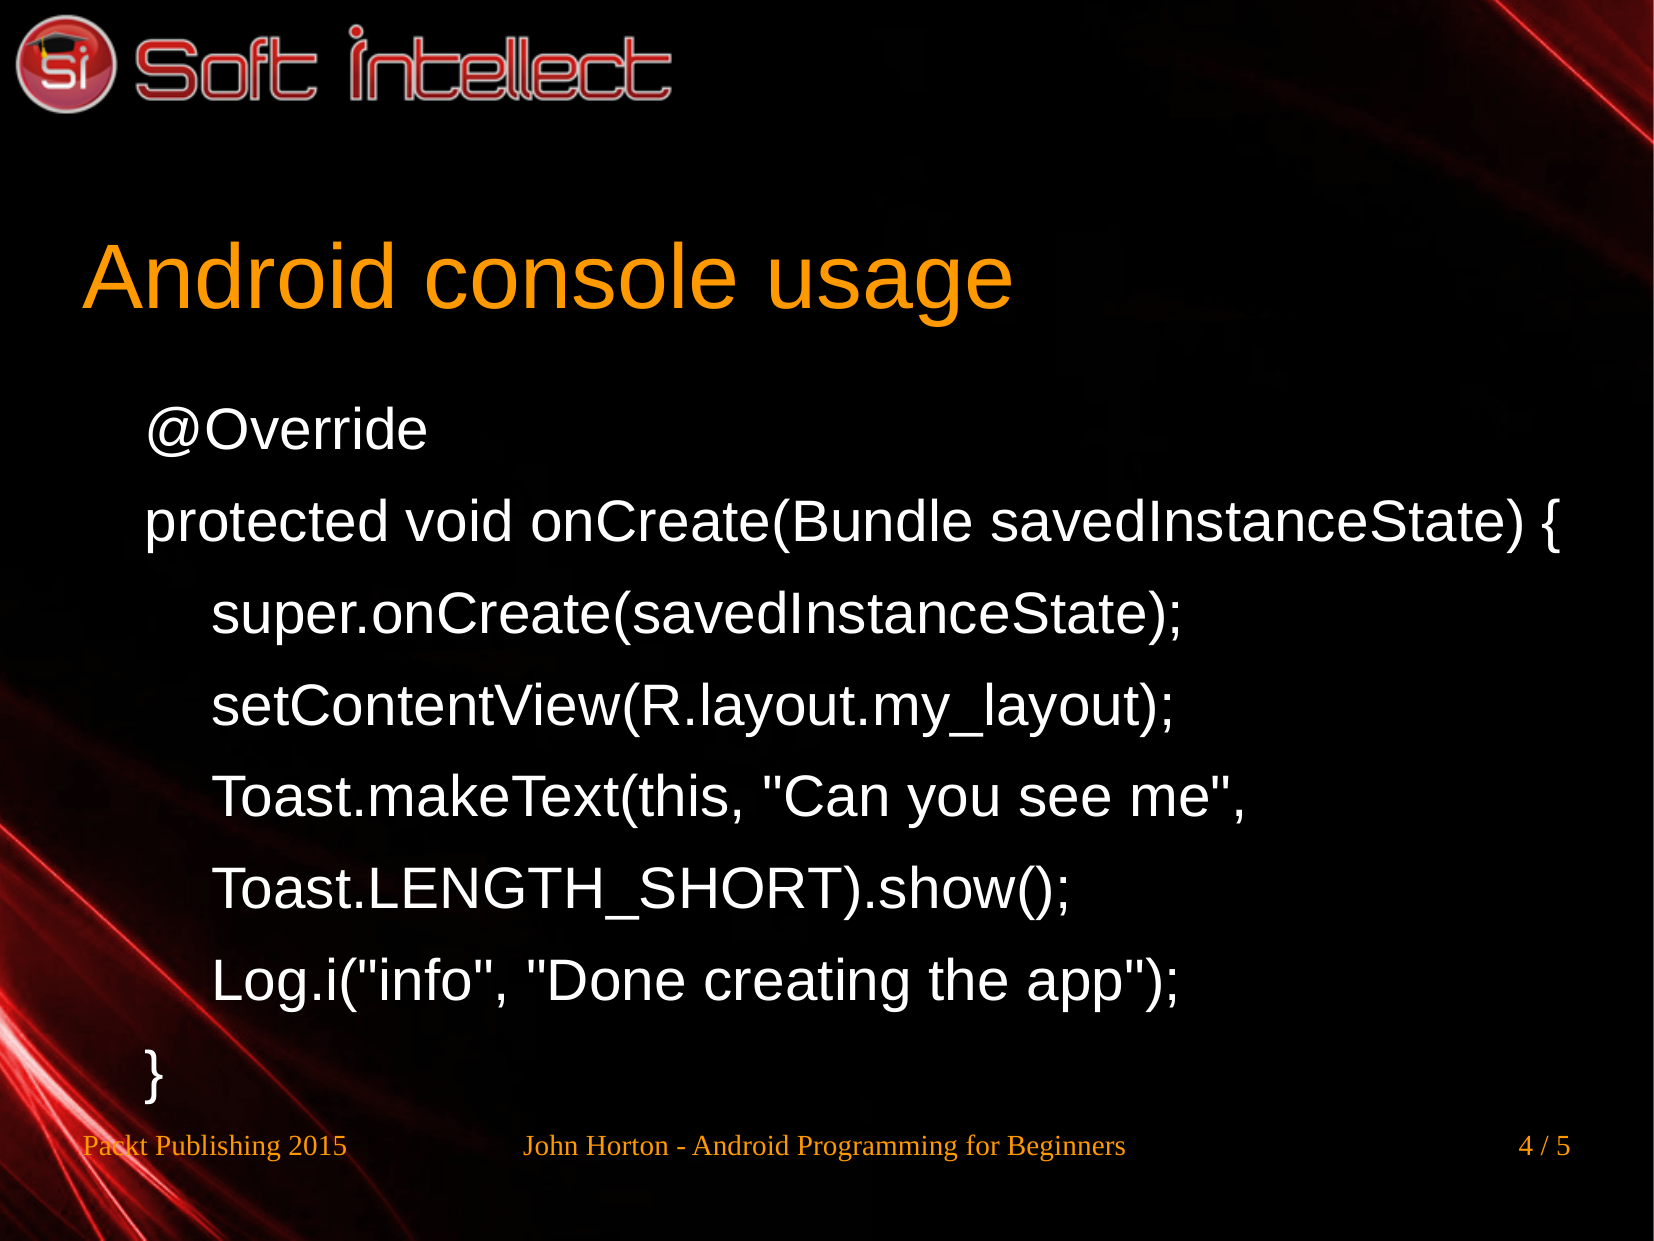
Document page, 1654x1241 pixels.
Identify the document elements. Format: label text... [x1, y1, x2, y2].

title Android console usage [82, 173, 1571, 381]
picture [0, 0, 1654, 1241]
list @Override protected void onCreate(Bundle savedInstanceState) { super.onCreate(savedInstanceState); setContentView(R.layout.my_layout); Toast.makeText(this, "Can you see me", Toast.LENGTH_SHORT).show(); Log.i("info", "Done creating the app"); } [82, 396, 1571, 1116]
